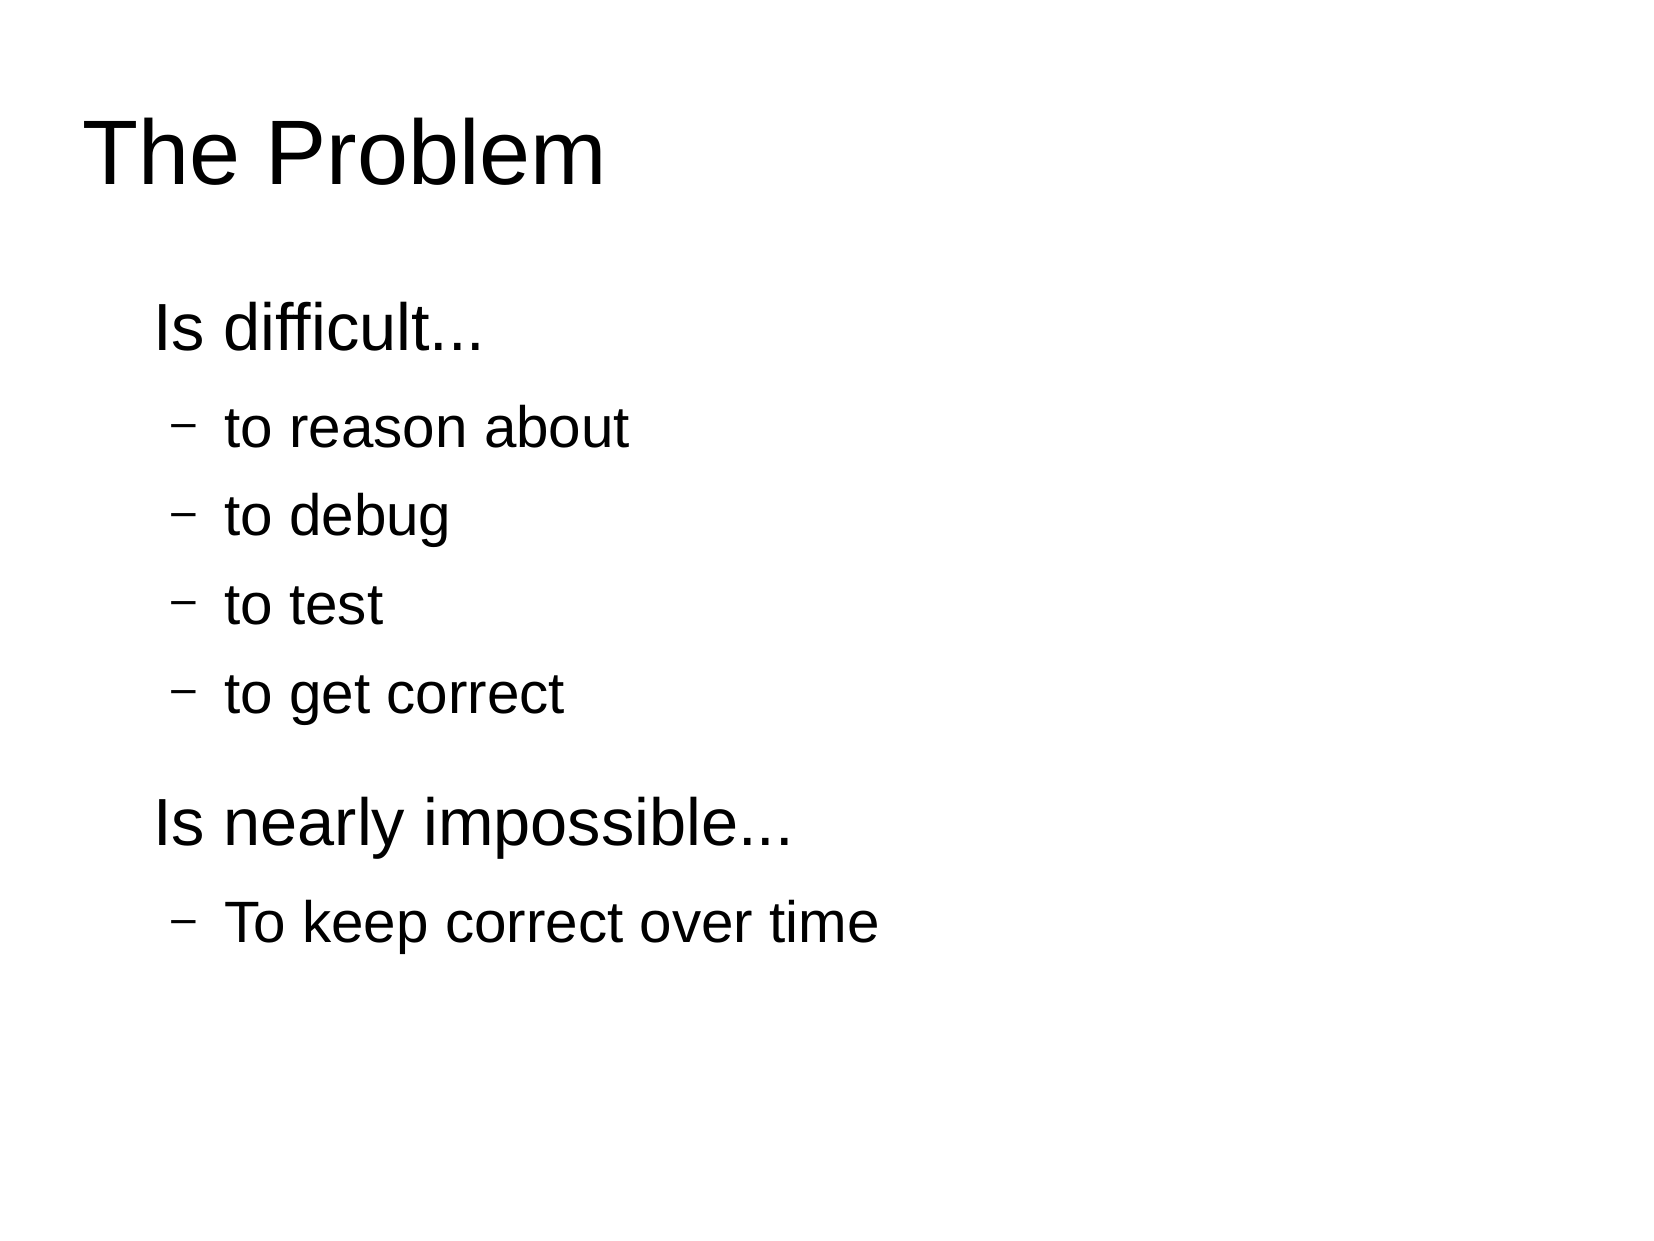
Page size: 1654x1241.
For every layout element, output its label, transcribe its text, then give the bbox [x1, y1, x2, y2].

list Is difficult... to reason about to debug to test to get correct Is nearly impossible... To keep correct over time [82, 290, 1571, 1010]
title The Problem [82, 49, 1571, 257]
